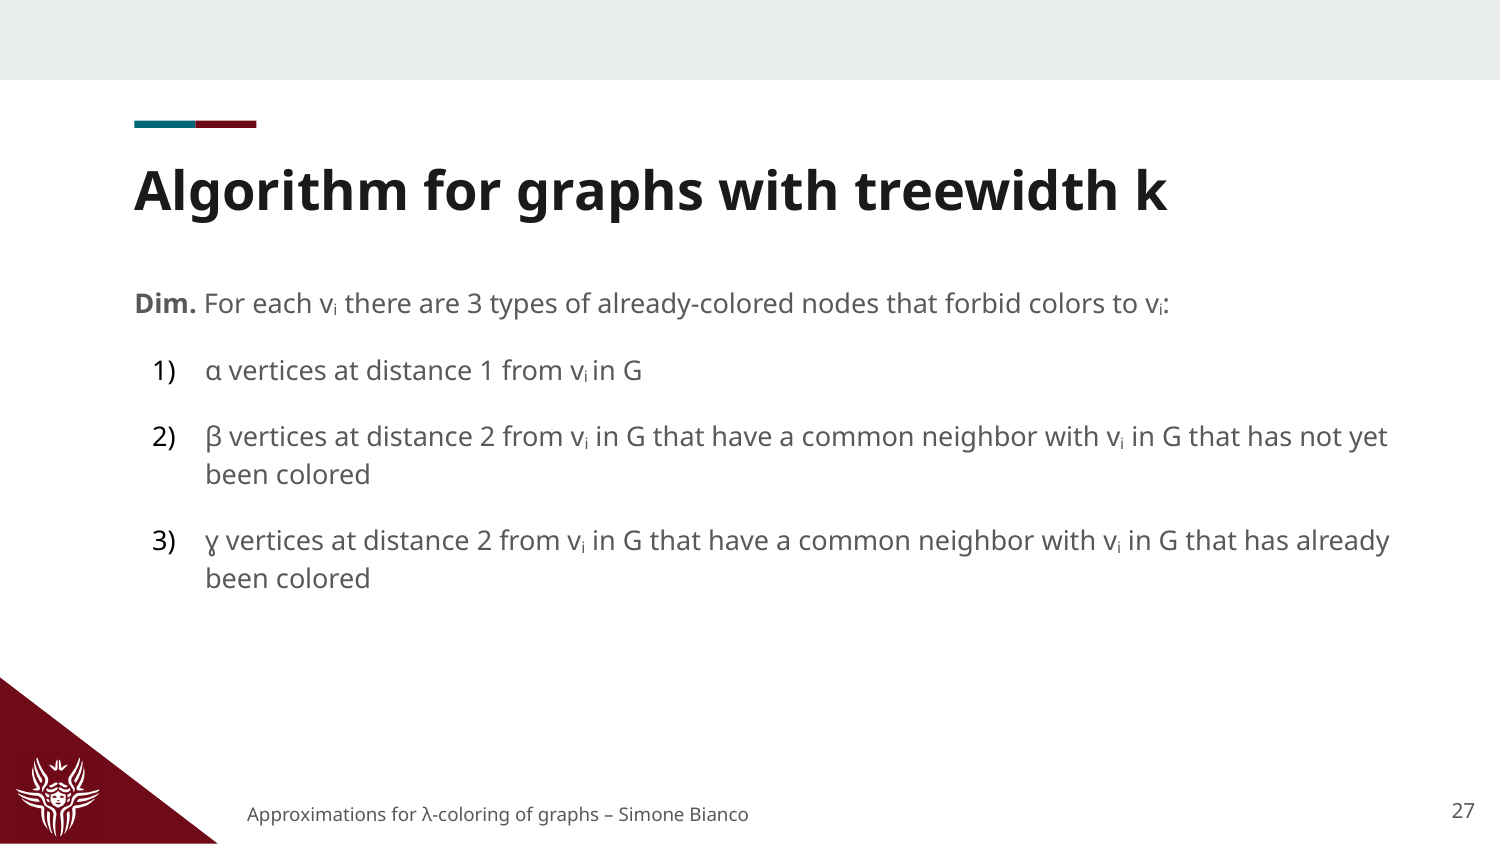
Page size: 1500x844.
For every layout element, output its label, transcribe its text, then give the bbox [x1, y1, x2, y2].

title Algorithm for graphs with treewidth k [119, 141, 1381, 230]
slide_number <number> [1400, 779, 1491, 844]
text_box Approximations for λ-coloring of graphs – Simone Bianco [232, 783, 1193, 839]
list Dim. For each vi there are 3 types of already-colored nodes that forbid colors to vi: ɑ vertices at distance 1 from vi in G β vertices at distance 2 from vi in G that have a common neighbor with vi in G that has not yet been colored ɣ vertices at distance 2 from vi in G that have a common neighbor with vi in G that has already been colored [119, 266, 1418, 637]
picture [16, 758, 100, 839]
